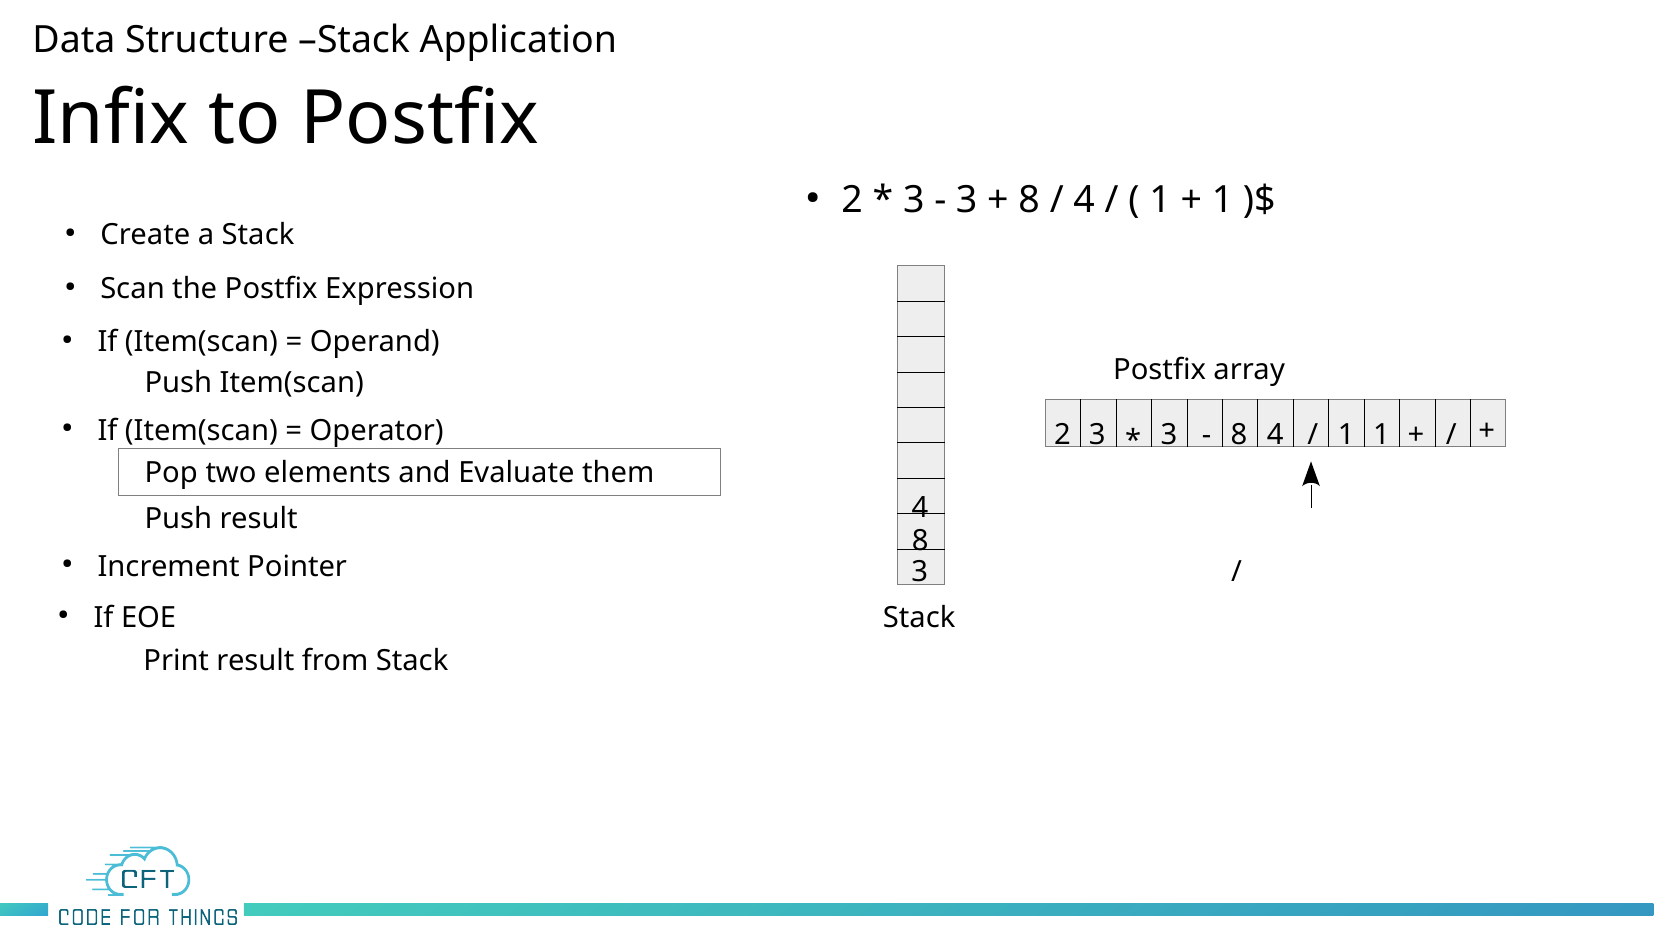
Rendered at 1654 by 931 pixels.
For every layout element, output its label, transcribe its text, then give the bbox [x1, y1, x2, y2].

text_box 4 [896, 478, 945, 528]
text_box 8 [897, 512, 946, 562]
text_box / [1292, 405, 1341, 455]
text_box If (Item(scan) = Operand) [47, 312, 491, 373]
text_box [1081, 399, 1116, 405]
text_box [1329, 399, 1364, 405]
text_box If EOE [43, 588, 375, 638]
text_box Increment Pointer [47, 537, 621, 597]
text_box Stack [868, 588, 979, 638]
text_box Push Item(scan) [94, 373, 426, 401]
text_box [1117, 399, 1151, 411]
text_box If (Item(scan) = Operator) [47, 401, 496, 461]
text_box 8 [1236, 405, 1252, 455]
text_box 2 [1039, 405, 1074, 455]
text_box 3 [1145, 405, 1187, 455]
text_box [897, 443, 945, 478]
text_box Pop two elements and Evaluate them [94, 443, 709, 502]
text_box 4 [1252, 405, 1292, 455]
text_box Push result [94, 490, 426, 550]
text_box Scan the Postfix Expression [50, 259, 537, 319]
title Data Structure –Stack Application Infix to Postfix [32, 12, 1536, 166]
text_box + [1407, 405, 1431, 455]
text_box 1 [1341, 405, 1372, 455]
text_box 2 * 3 - 3 + 8 / 4 / ( 1 + 1 )$ [791, 165, 1377, 225]
text_box [1045, 399, 1080, 405]
text_box [897, 373, 945, 407]
text_box [897, 408, 945, 442]
text_box [1365, 399, 1399, 405]
text_box - [1187, 405, 1236, 455]
text_box 1 [1372, 405, 1407, 455]
text_box / [1431, 405, 1471, 455]
text_box [1294, 399, 1328, 405]
text_box [1400, 399, 1435, 405]
text_box [1258, 399, 1293, 405]
text_box 3 [1074, 405, 1123, 455]
picture [59, 846, 237, 925]
text_box * [1110, 411, 1159, 461]
text_box [1188, 399, 1222, 405]
text_box [897, 302, 945, 336]
text_box [709, 448, 721, 496]
text_box [1436, 399, 1470, 405]
text_box [897, 265, 945, 301]
text_box 3 [896, 543, 945, 593]
text_box Print result from Stack [93, 631, 615, 691]
text_box Create a Stack [50, 206, 355, 266]
text_box / [1216, 543, 1256, 593]
text_box [1152, 399, 1187, 405]
text_box Postfix array [1098, 340, 1312, 390]
text_box + [1463, 401, 1518, 451]
text_box [897, 337, 945, 372]
text_box [1223, 399, 1257, 405]
